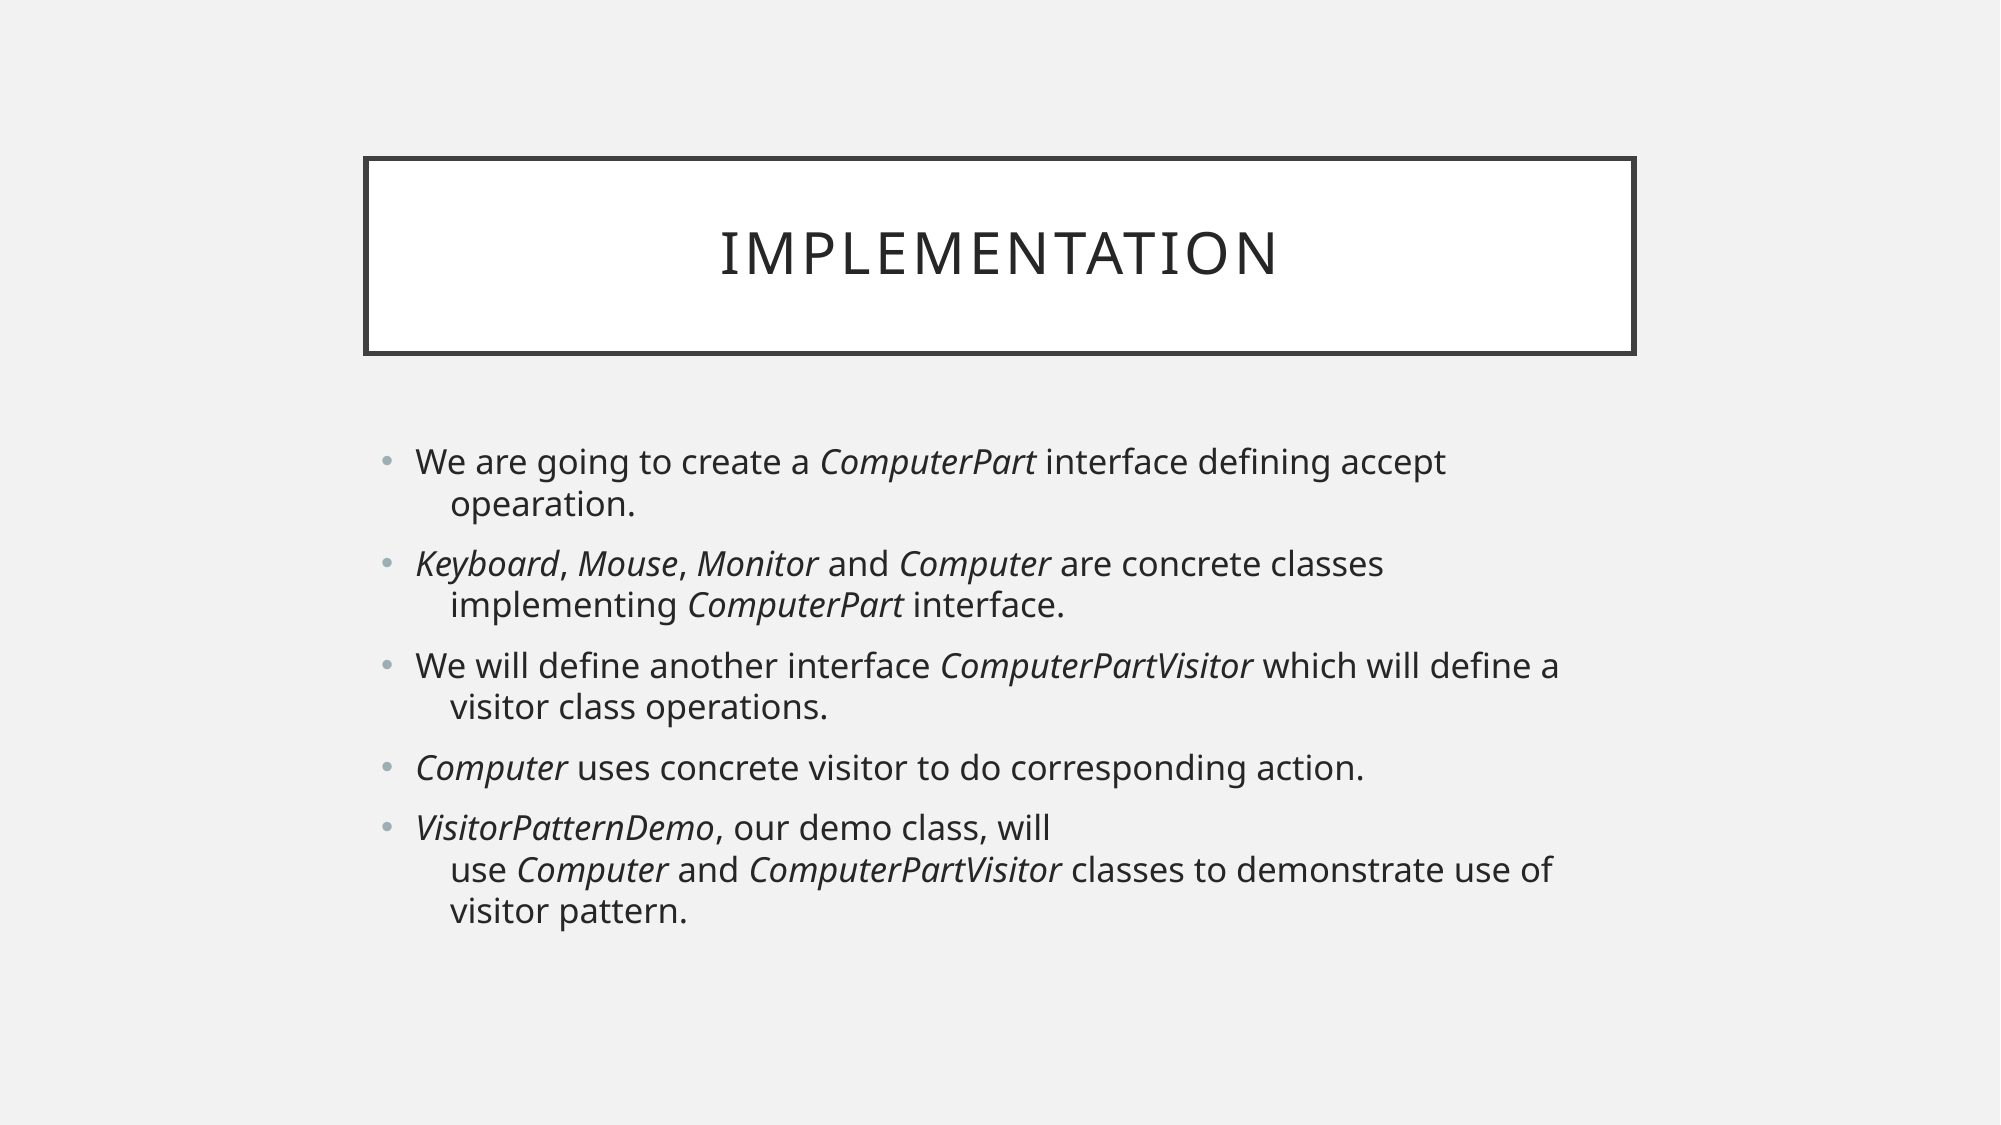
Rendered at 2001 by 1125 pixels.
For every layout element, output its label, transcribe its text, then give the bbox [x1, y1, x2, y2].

title Implementation [366, 158, 1634, 354]
list We are going to create a ComputerPart interface defining accept opearation. Keyboard, Mouse, Monitor and Computer are concrete classes implementing ComputerPart interface. We will define another interface ComputerPartVisitor which will define a visitor class operations. Computer uses concrete visitor to do corresponding action. VisitorPatternDemo, our demo class, will use Computer and ComputerPartVisitor classes to demonstrate use of visitor pattern. [366, 432, 1634, 942]
